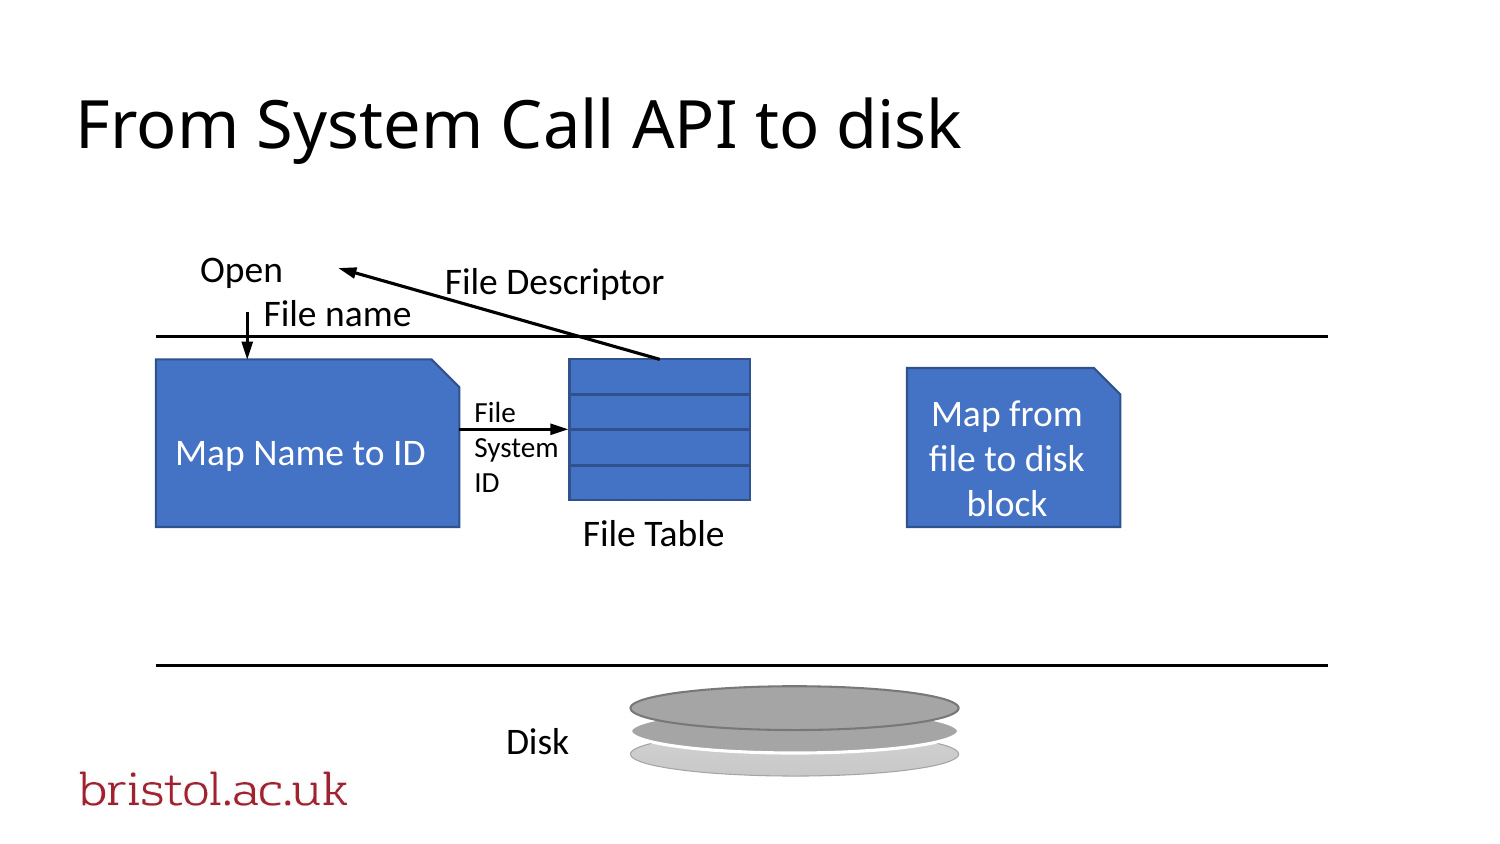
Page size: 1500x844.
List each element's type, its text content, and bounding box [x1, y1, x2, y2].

text_box File name [394, 281, 429, 291]
title From System Call API to disk [60, 44, 1440, 209]
text_box File Descriptor [430, 249, 683, 310]
text_box [630, 686, 959, 777]
text_box Disk [491, 709, 586, 770]
text_box [575, 466, 750, 500]
text_box Map Name to ID [155, 359, 460, 528]
text_box File Table [567, 501, 742, 563]
text_box File name [248, 281, 429, 342]
text_box [575, 430, 750, 465]
text_box File System ID [459, 386, 575, 508]
text_box [570, 359, 750, 394]
text_box Map from file to disk block [907, 367, 1121, 528]
text_box Open [185, 237, 300, 299]
text_box [575, 395, 750, 429]
